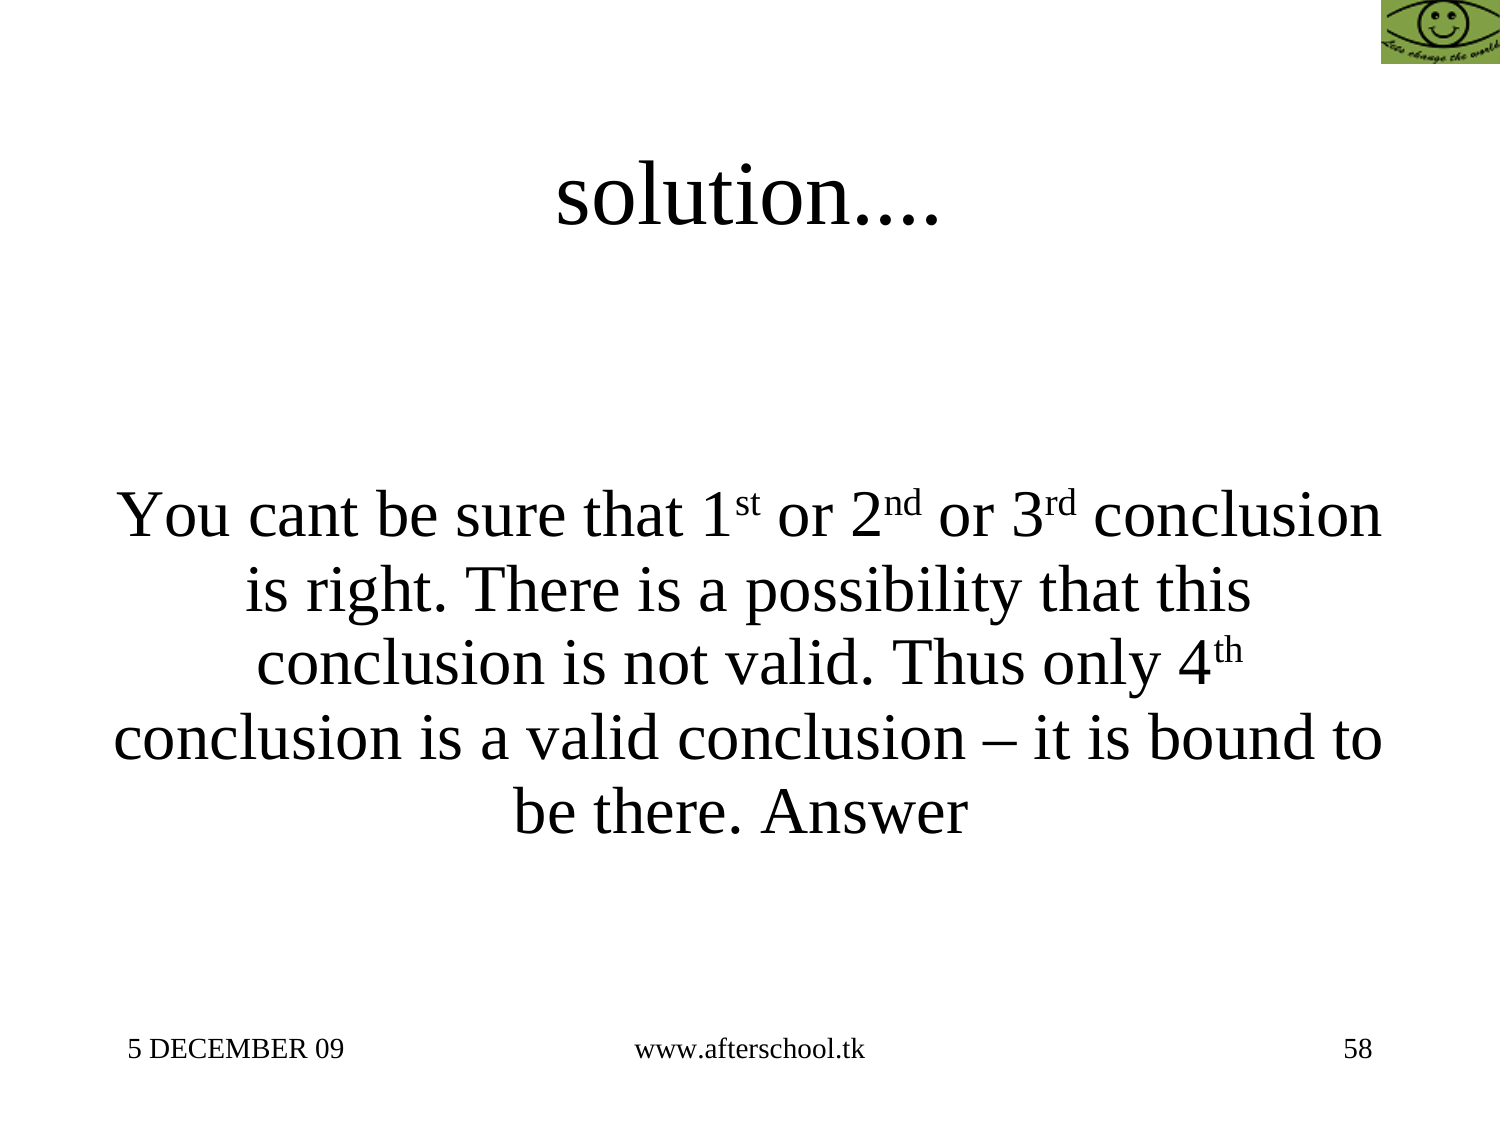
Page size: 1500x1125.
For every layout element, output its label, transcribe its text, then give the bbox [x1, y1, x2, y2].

title solution.... [112, 107, 1388, 281]
subtitle You cant be sure that 1st or 2nd or 3rd conclusion is right. There is a possibility that this conclusion is not valid. Thus only 4th conclusion is a valid conclusion – it is bound to be there. Answer [112, 332, 1388, 993]
picture [1381, 0, 1500, 64]
